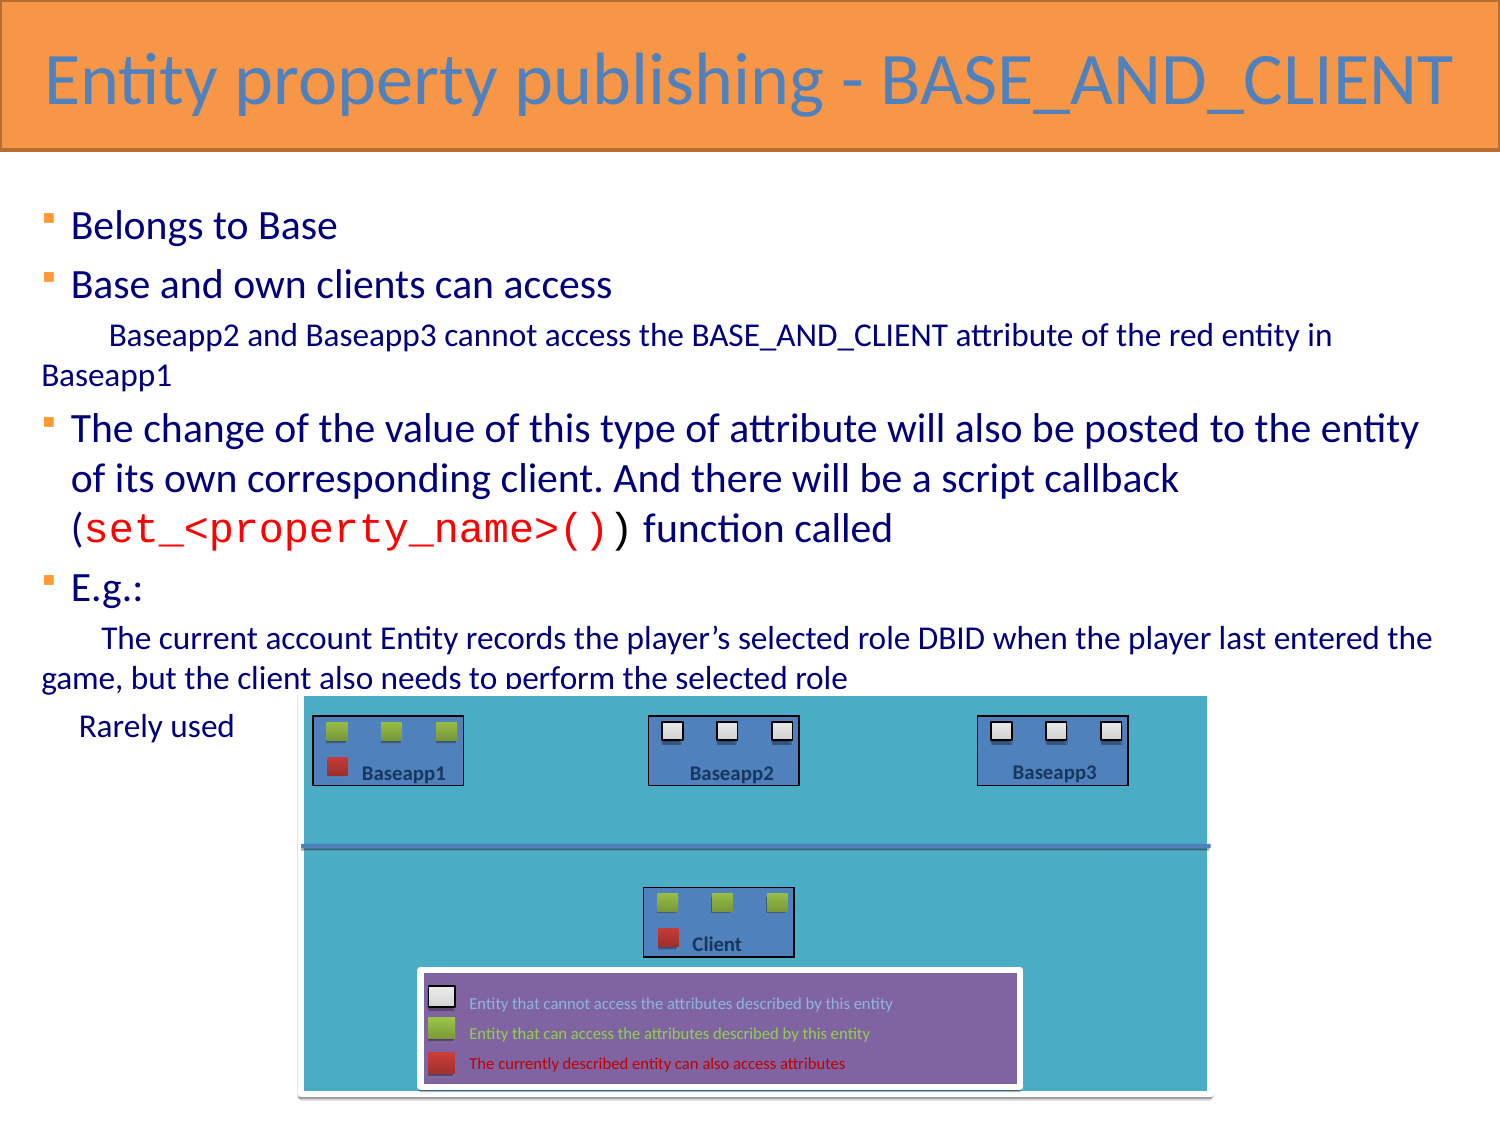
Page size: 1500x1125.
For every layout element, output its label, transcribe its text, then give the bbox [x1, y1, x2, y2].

text_box Client [677, 923, 809, 964]
text_box [301, 849, 1211, 1094]
text_box Baseapp2 [675, 752, 793, 793]
title Entity property publishing - BASE_AND_CLIENT [29, 21, 1483, 129]
text_box Baseapp1 [347, 752, 479, 793]
text_box Belongs to Base Base and own clients can access Baseapp2 and Baseapp3 cannot access the BASE_AND_CLIENT attribute of the red entity in Baseapp1 The change of the value of this type of attribute will also be posted to the entity of its own corresponding client. And there will be a script callback (set_<property_name>()) function called E.g.: The current account Entity records the player’s selected role DBID when the player last entered the game, but the client also needs to perform the selected role Rarely used [32, 196, 1468, 681]
text_box [301, 692, 1211, 843]
text_box Baseapp3 [997, 751, 1116, 792]
text_box [0, 0, 1500, 150]
text_box Entity that cannot access the attributes described by this entity Entity that can access the attributes described by this entity The currently described entity can also access attributes [454, 975, 1021, 1110]
